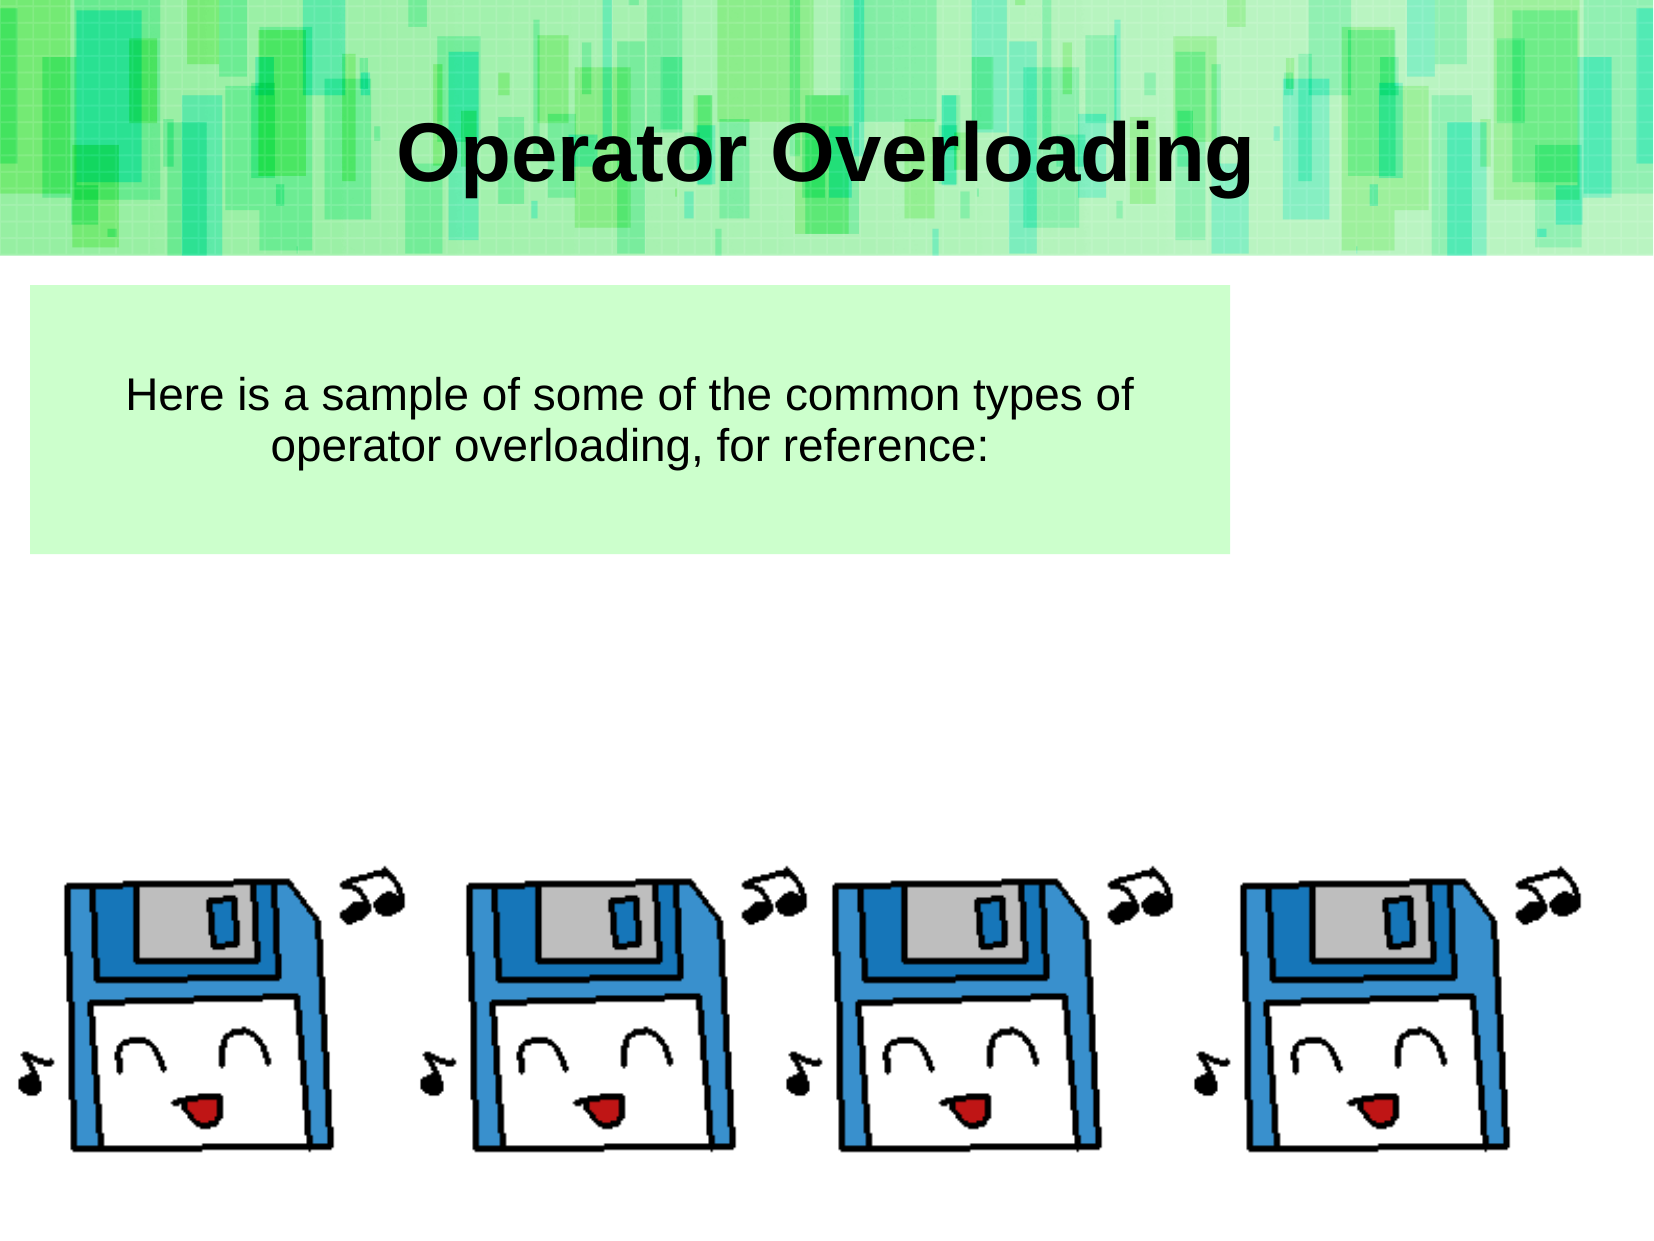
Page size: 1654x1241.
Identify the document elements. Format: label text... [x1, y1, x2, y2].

picture [0, 0, 1654, 1241]
title Operator Overloading [82, 49, 1571, 257]
text_box Here is a sample of some of the common types of operator overloading, for reference: [30, 285, 1231, 555]
